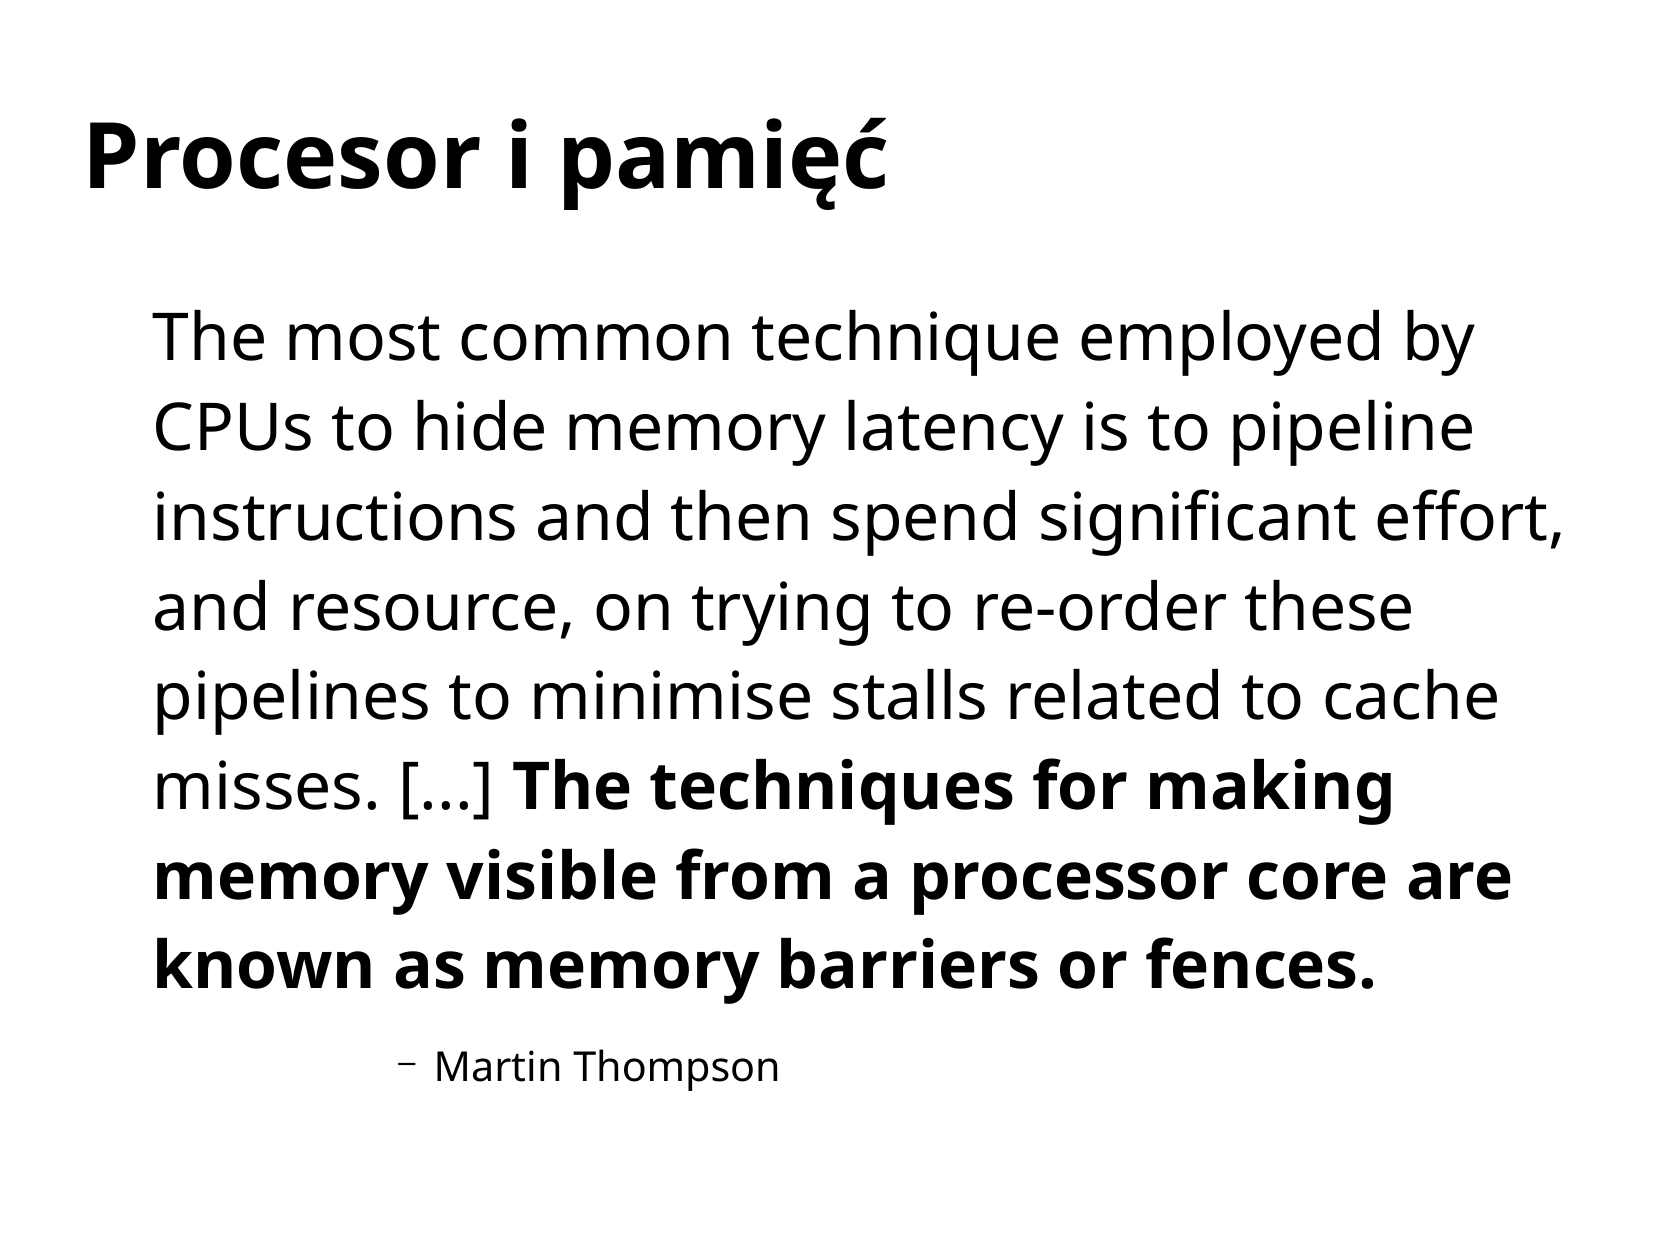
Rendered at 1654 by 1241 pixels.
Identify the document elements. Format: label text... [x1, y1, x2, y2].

list The most common technique employed by CPUs to hide memory latency is to pipeline instructions and then spend significant effort, and resource, on trying to re-order these pipelines to minimise stalls related to cache misses. [...] The techniques for making memory visible from a processor core are known as memory barriers or fences. Martin Thompson [82, 290, 1571, 1109]
title Procesor i pamięć [82, 56, 1571, 250]
